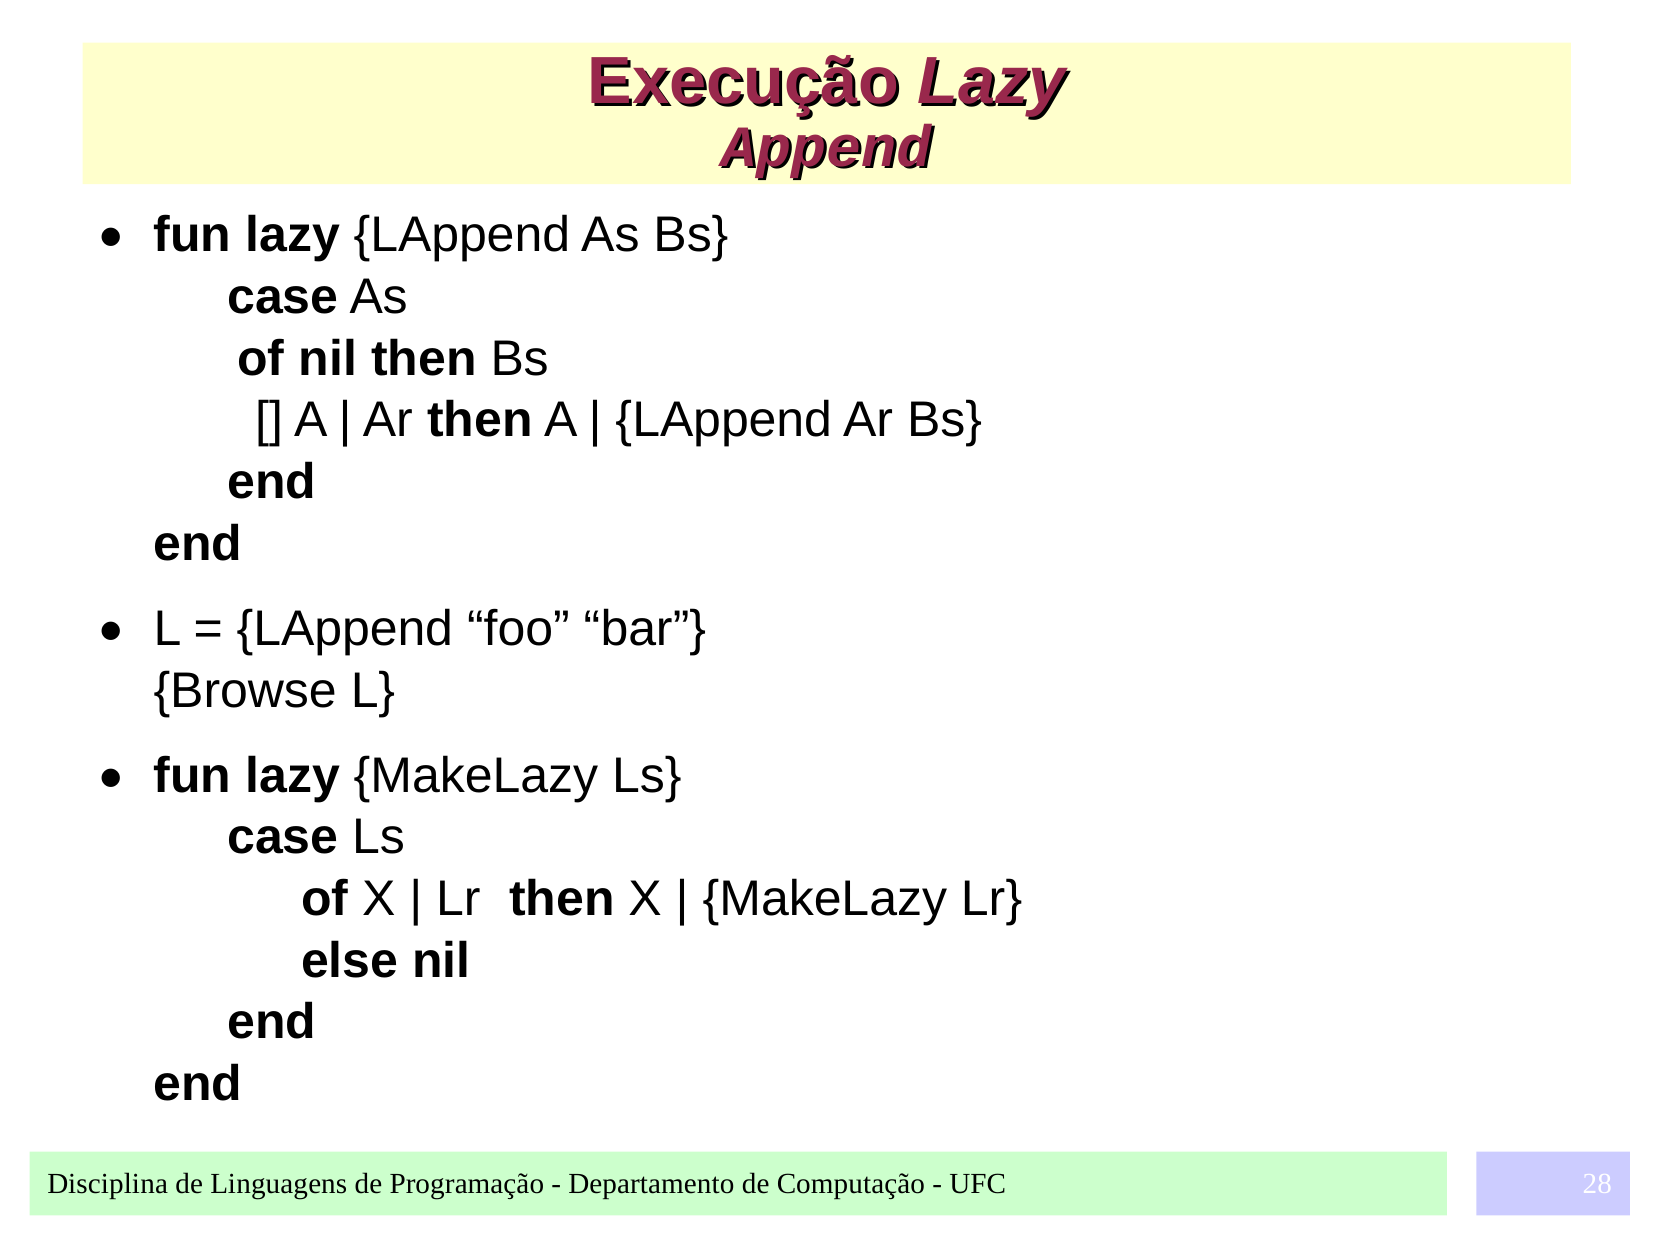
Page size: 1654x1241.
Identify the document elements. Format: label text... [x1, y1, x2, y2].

title Execução Lazy Append [82, 42, 1571, 185]
list fun lazy {LAppend As Bs} case As of nil then Bs [] A | Ar then A | {LAppend Ar Bs} end end L = {LAppend “foo” “bar”} {Browse L} fun lazy {MakeLazy Ls} case Ls of X | Lr then X | {MakeLazy Lr} else nil end end [82, 206, 1571, 1137]
